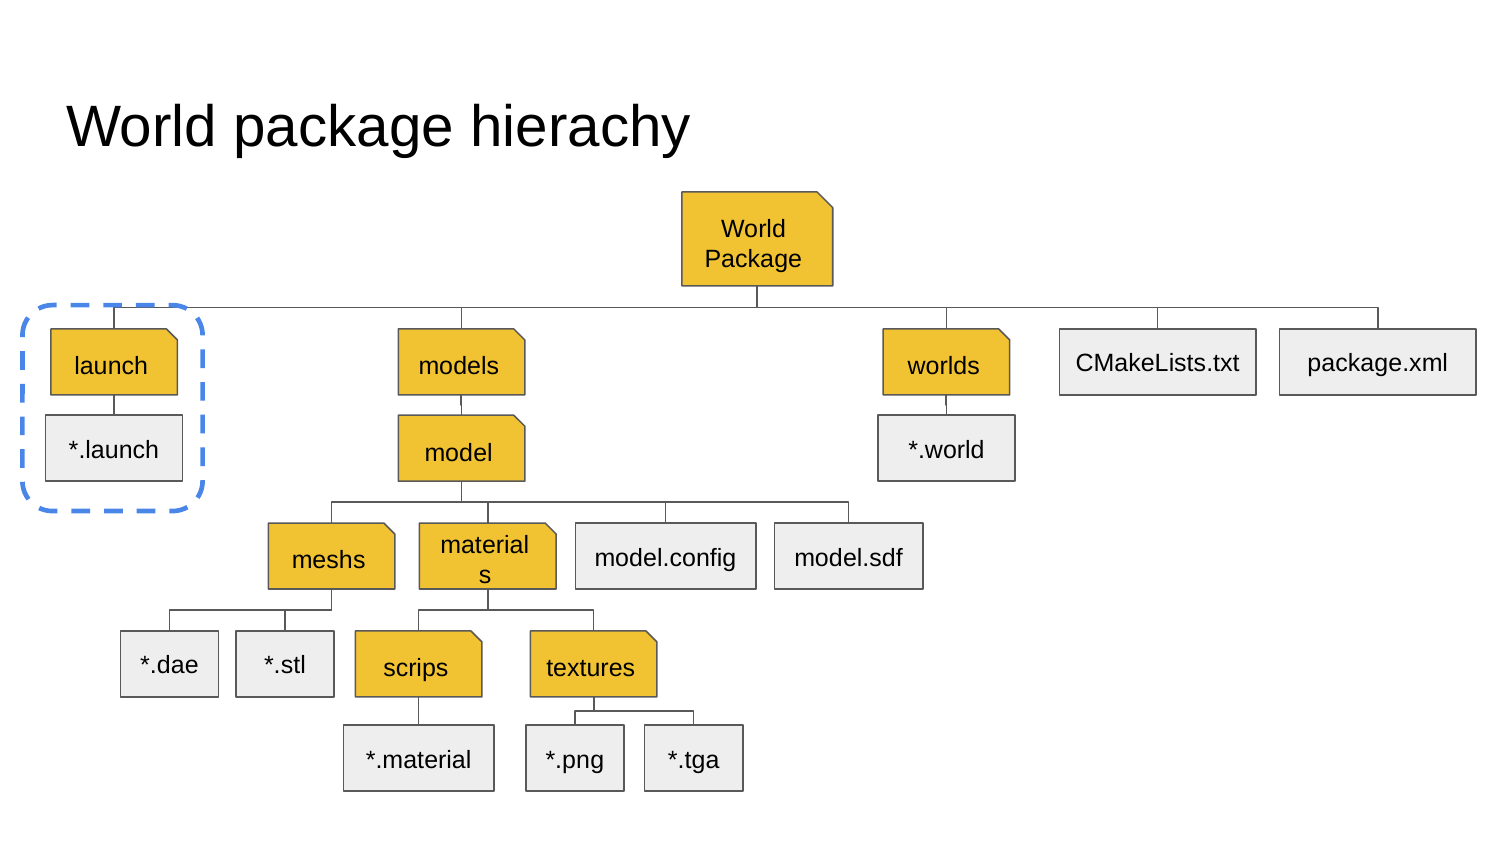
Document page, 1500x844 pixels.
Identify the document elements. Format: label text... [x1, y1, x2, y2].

text_box meshs [268, 523, 395, 590]
text_box *.world [878, 415, 1015, 482]
text_box models [398, 328, 525, 395]
text_box CMakeLists.txt [1059, 328, 1256, 395]
text_box model [398, 415, 525, 482]
text_box package.xml [1279, 328, 1477, 395]
text_box *.material [343, 725, 495, 792]
text_box materials [419, 523, 557, 590]
text_box *.stl [235, 630, 335, 697]
text_box textures [530, 630, 657, 697]
text_box worlds [883, 328, 1010, 395]
text_box *.dae [120, 630, 219, 697]
text_box launch [50, 328, 178, 395]
title World package hierachy [51, 72, 1449, 167]
text_box *.launch [45, 415, 183, 482]
text_box model.config [575, 523, 756, 589]
text_box scrips [355, 630, 482, 697]
text_box model.sdf [774, 523, 924, 589]
text_box *.png [525, 725, 625, 792]
text_box World Package [681, 191, 833, 286]
text_box *.tga [644, 725, 743, 792]
